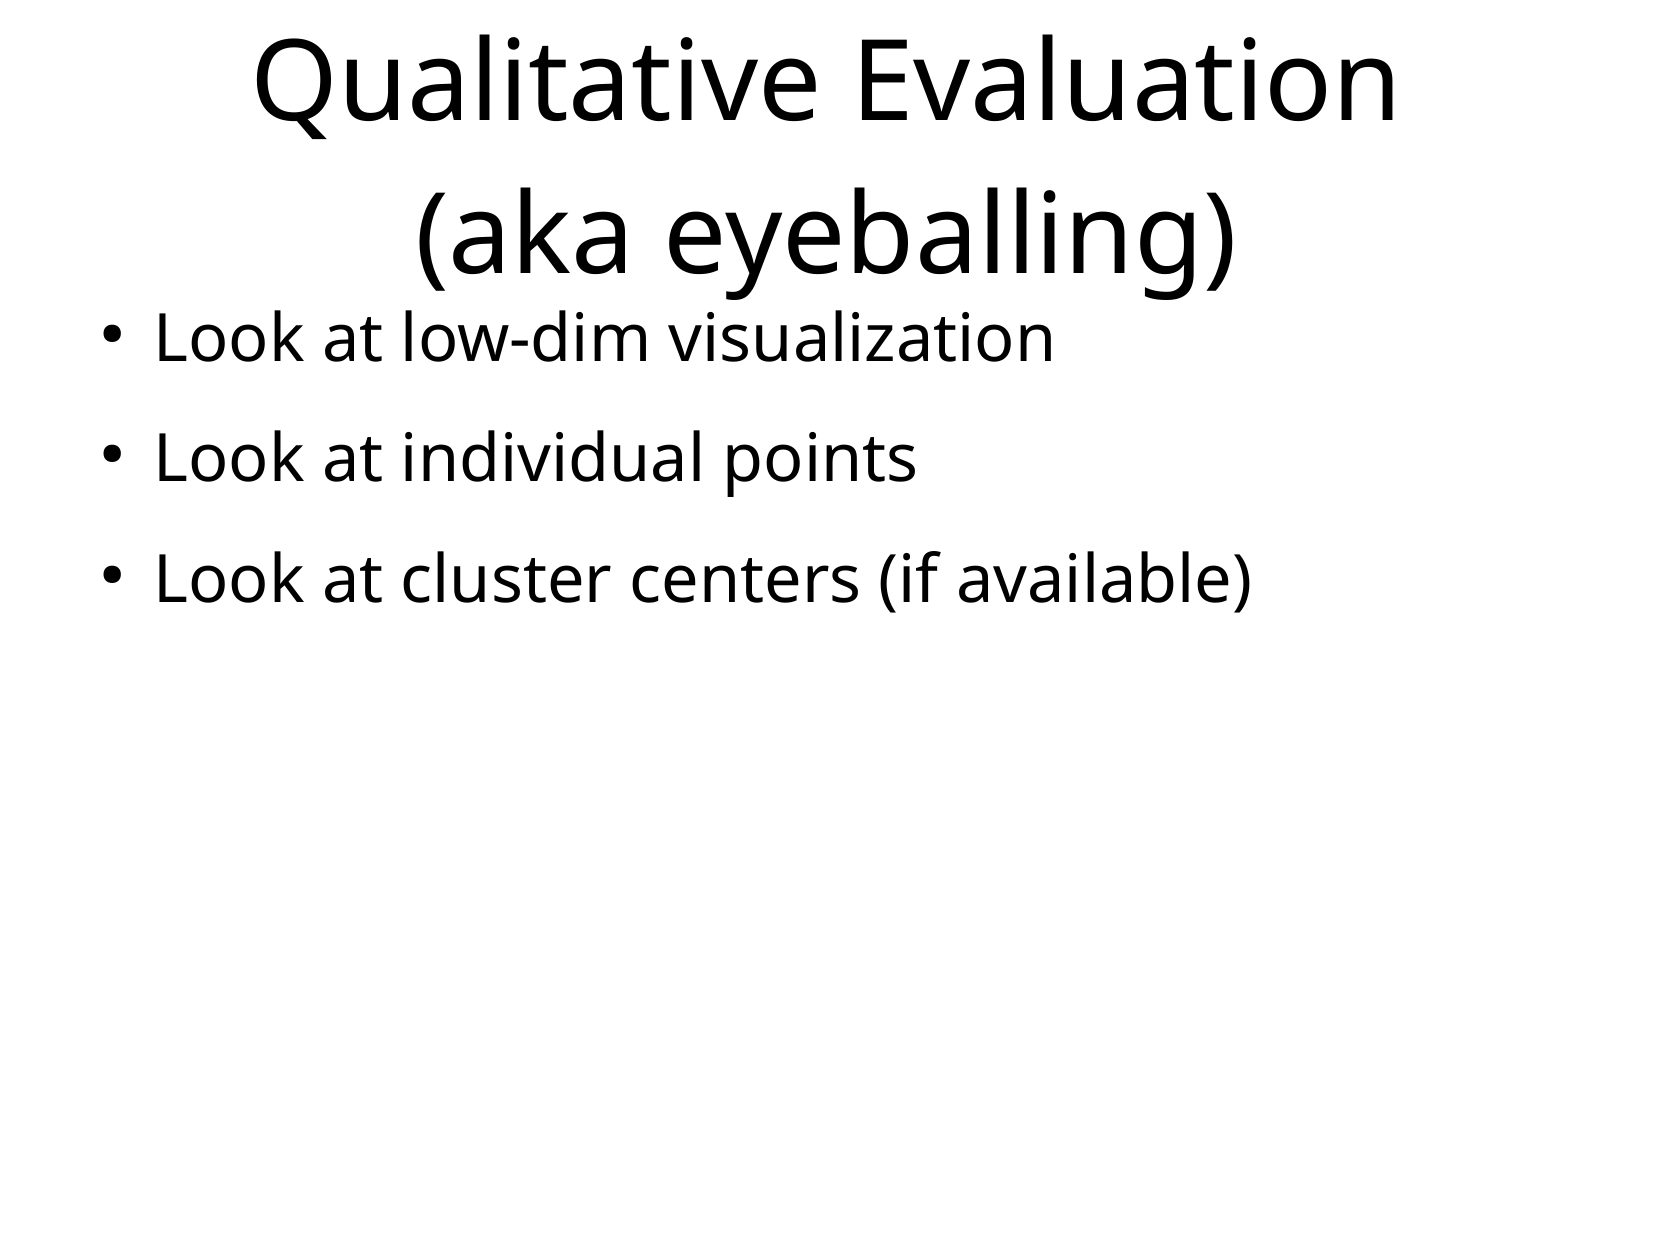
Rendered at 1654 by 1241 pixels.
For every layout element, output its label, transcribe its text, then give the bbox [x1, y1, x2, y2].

list Look at low-dim visualization Look at individual points Look at cluster centers (if available) [82, 290, 1571, 1010]
title Qualitative Evaluation (aka eyeballing) [82, 40, 1571, 266]
